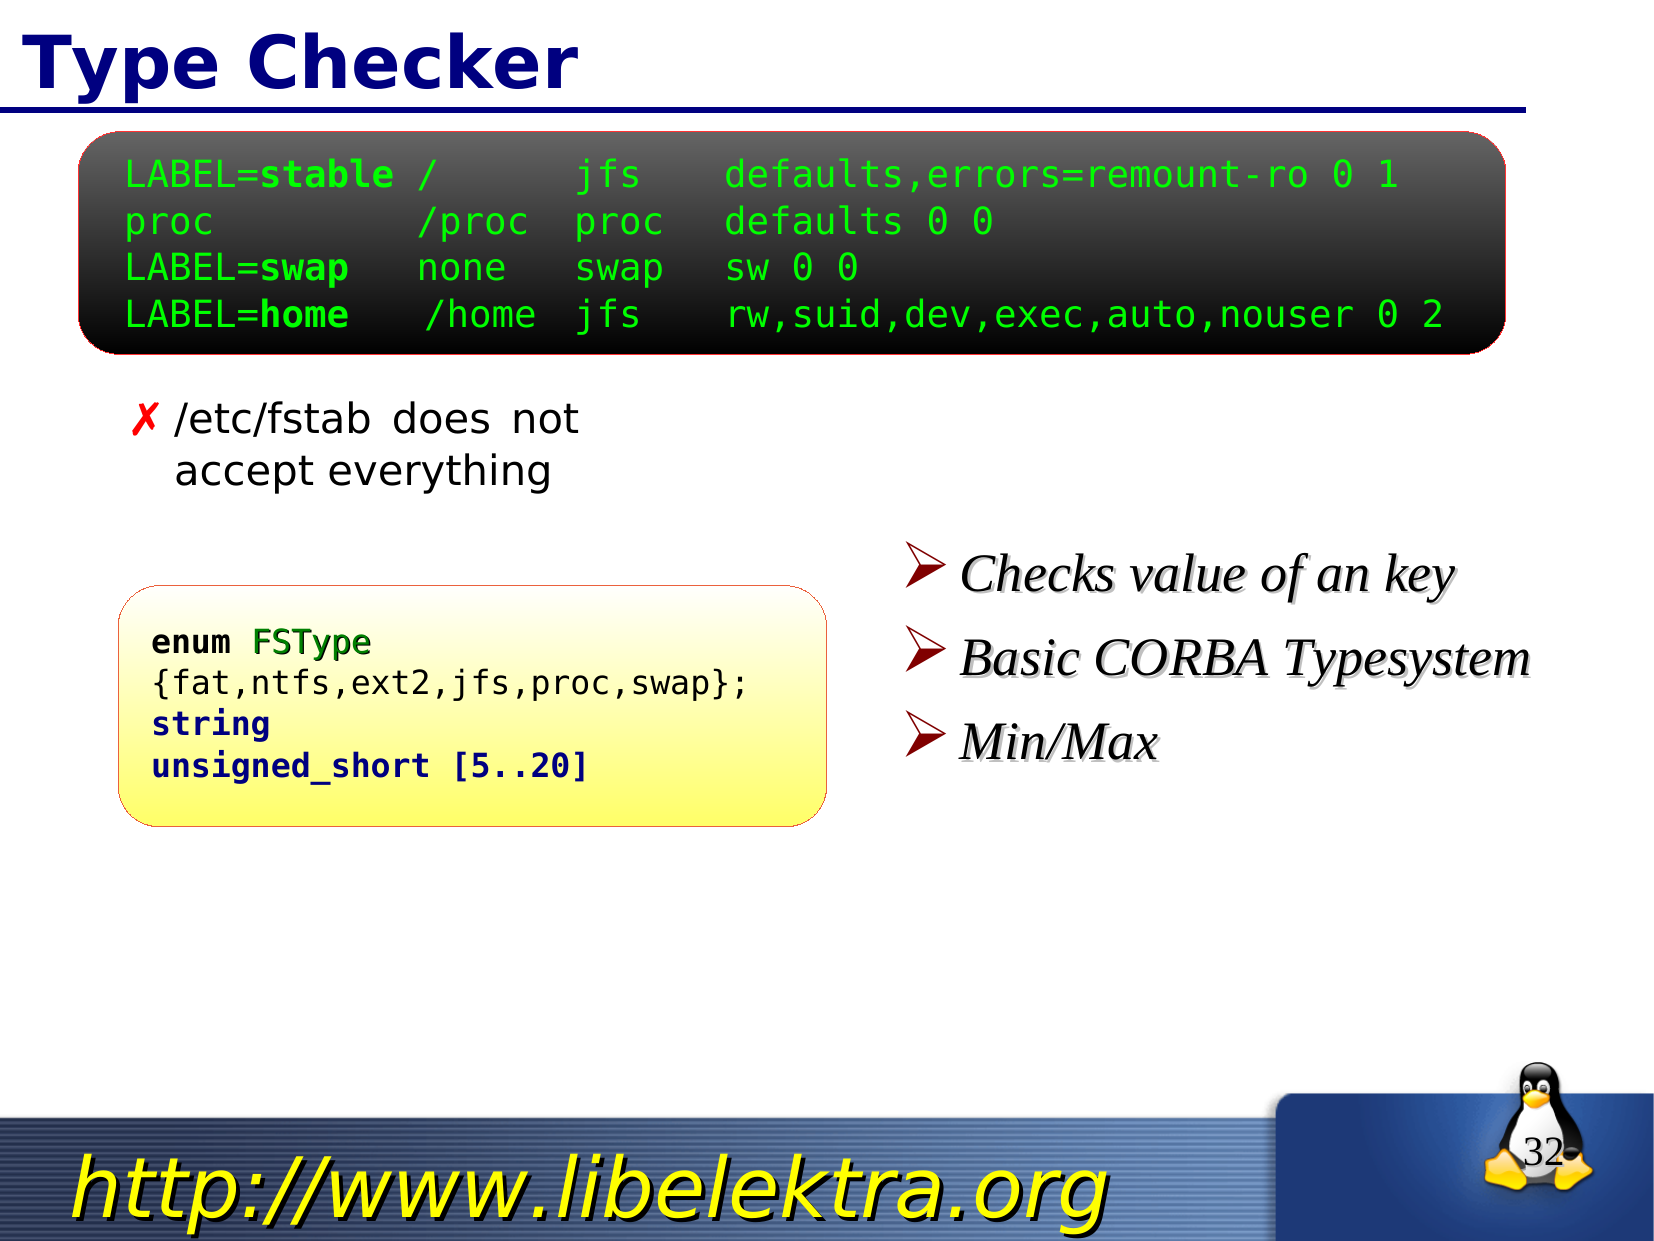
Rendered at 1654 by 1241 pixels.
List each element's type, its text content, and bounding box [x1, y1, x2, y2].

text_box <Nummer> [1370, 1122, 1565, 1178]
text_box [118, 585, 827, 827]
text_box enum FSType {fat,ntfs,ext2,jfs,proc,swap}; string unsigned_short [5..20] [151, 620, 798, 798]
picture [0, 1061, 1654, 1241]
list Checks value of an key Basic CORBA Typesystem Min/Max [885, 531, 1582, 857]
text_box LABEL=stable / jfs defaults,errors=remount-ro 0 1 proc /proc proc defaults 0 0 LABEL=swap none swap sw 0 0 LABEL=home /home jfs rw,suid,dev,exec,auto,nouser 0 2 [124, 151, 1460, 335]
text_box Type Checker [22, 14, 1611, 111]
list /etc/fstab does not accept everything [118, 383, 709, 532]
text_box [78, 131, 1506, 355]
